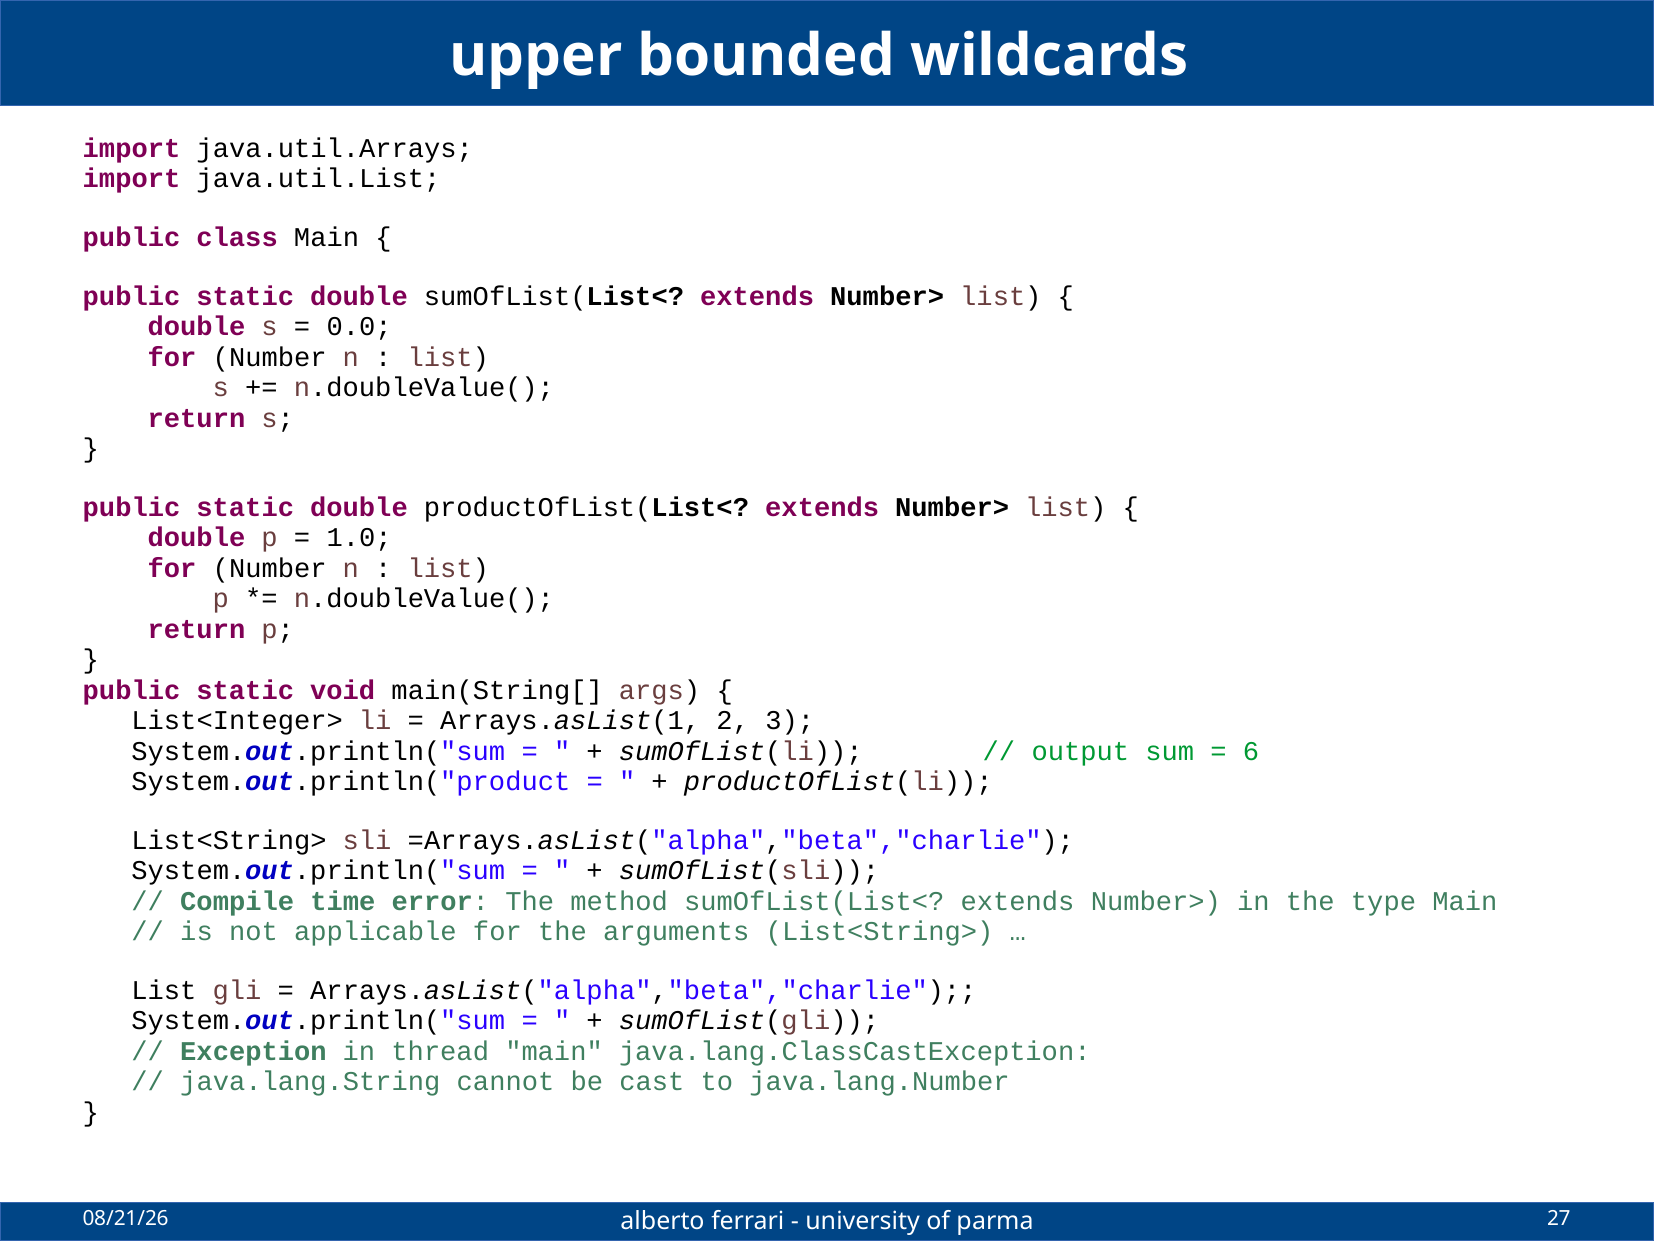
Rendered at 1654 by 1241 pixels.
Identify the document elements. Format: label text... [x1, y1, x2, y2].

list import java.util.Arrays; import java.util.List; public class Main { public static double sumOfList(List<? extends Number> list) { double s = 0.0; for (Number n : list) s += n.doubleValue(); return s; } public static double productOfList(List<? extends Number> list) { double p = 1.0; for (Number n : list) p *= n.doubleValue(); return p; } public static void main(String[] args) { List<Integer> li = Arrays.asList(1, 2, 3); System.out.println("sum = " + sumOfList(li)); // output sum = 6 System.out.println("product = " + productOfList(li)); List<String> sli =Arrays.asList("alpha","beta","charlie"); System.out.println("sum = " + sumOfList(sli)); // Compile time error: The method sumOfList(List<? extends Number>) in the type Main // is not applicable for the arguments (List<String>) … List gli = Arrays.asList("alpha","beta","charlie");; System.out.println("sum = " + sumOfList(gli)); // Exception in thread "main" java.lang.ClassCastException: // java.lang.String cannot be cast to java.lang.Number } [82, 135, 1571, 1141]
title upper bounded wildcards [0, 0, 1654, 106]
